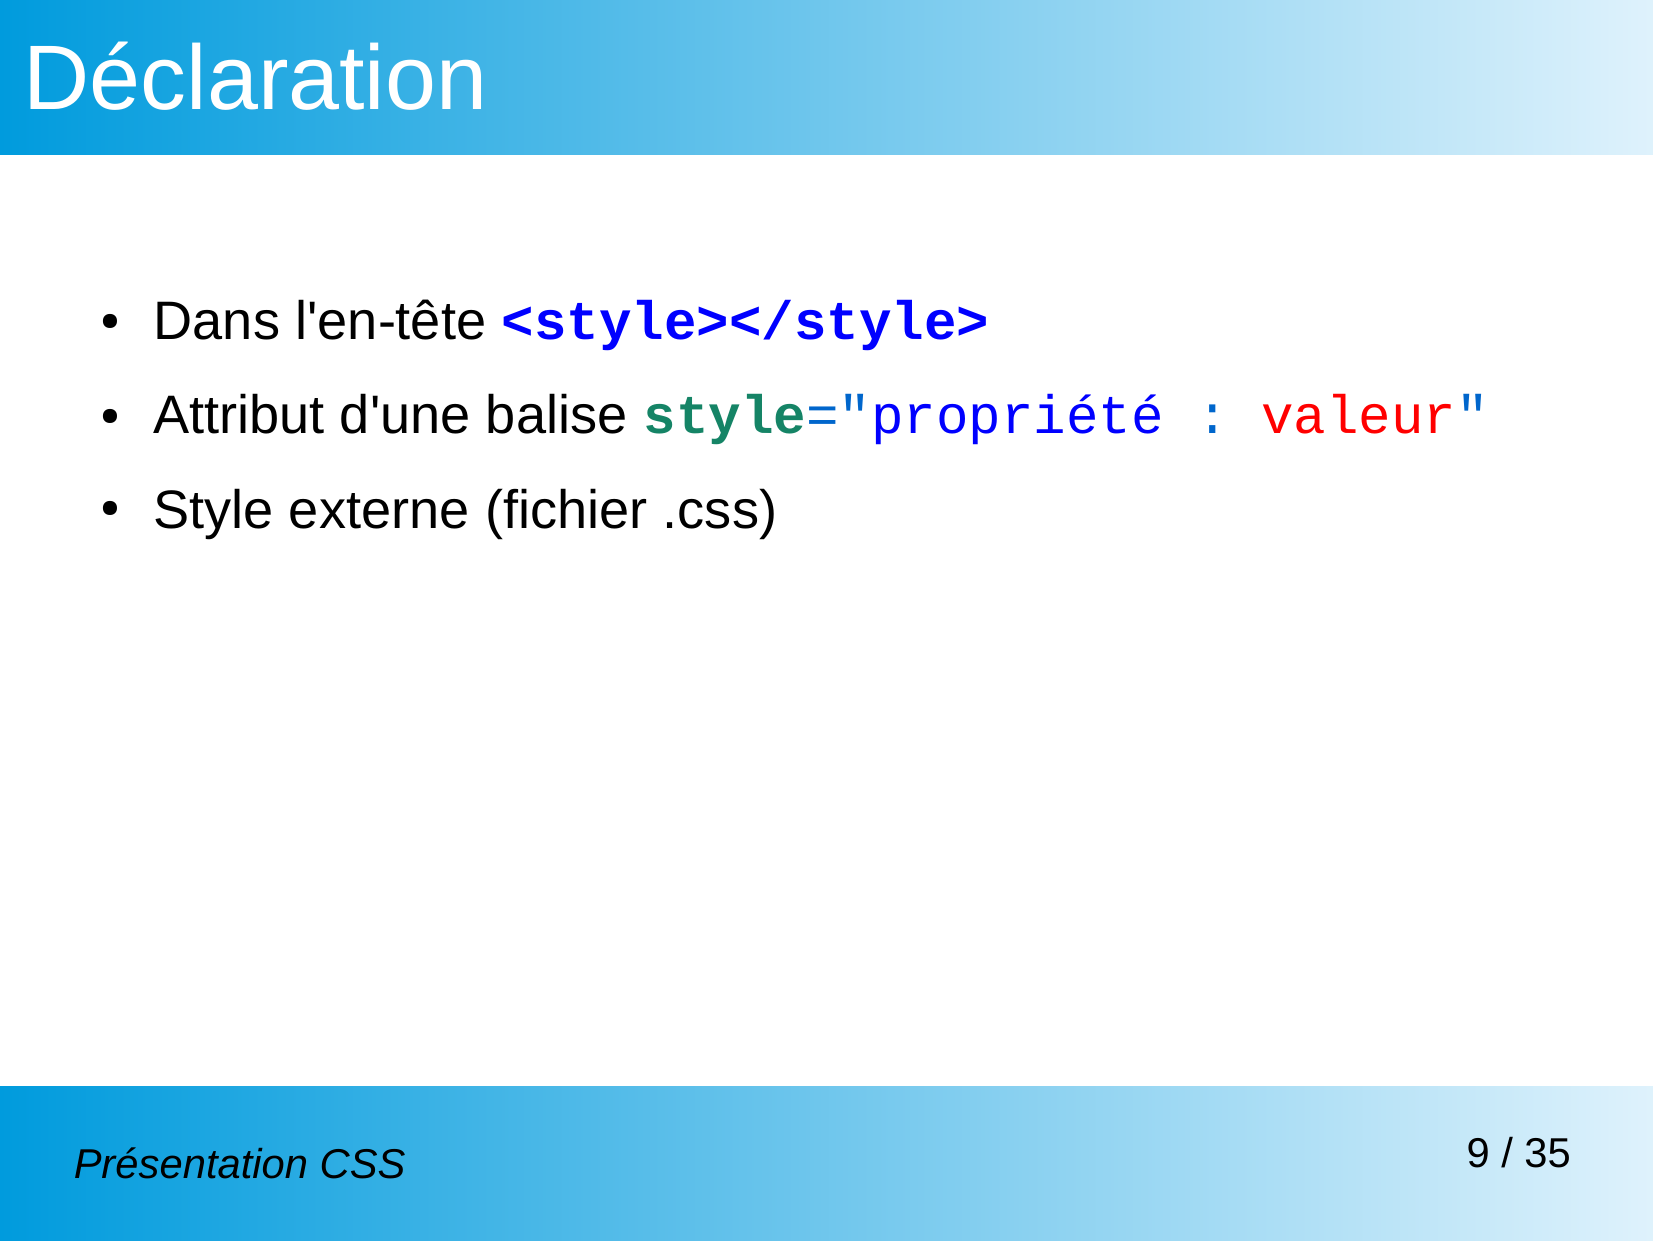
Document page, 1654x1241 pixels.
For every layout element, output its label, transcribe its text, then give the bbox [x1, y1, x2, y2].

title Déclaration [23, 25, 1512, 130]
list Dans l'en-tête <style></style> Attribut d'une balise style="propriété : valeur" Style externe (fichier .css) [82, 290, 1571, 1010]
